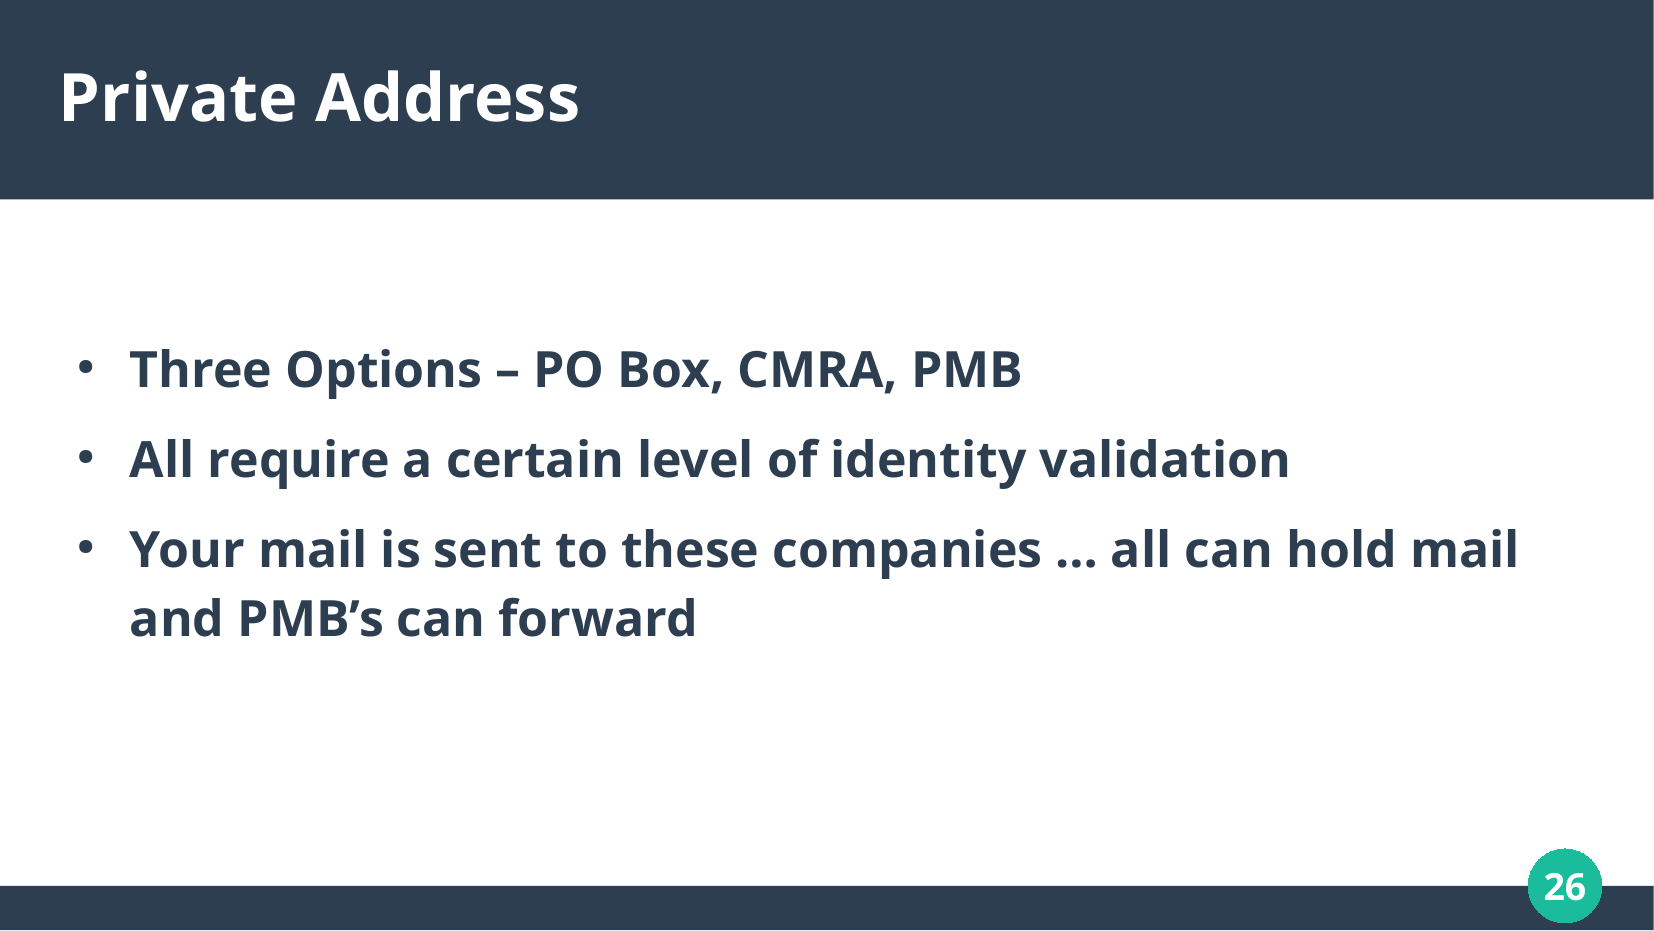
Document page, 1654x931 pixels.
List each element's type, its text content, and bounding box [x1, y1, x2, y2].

list Three Options – PO Box, CMRA, PMB All require a certain level of identity validation Your mail is sent to these companies … all can hold mail and PMB’s can forward [59, 243, 1595, 864]
title Private Address [59, 37, 1595, 155]
